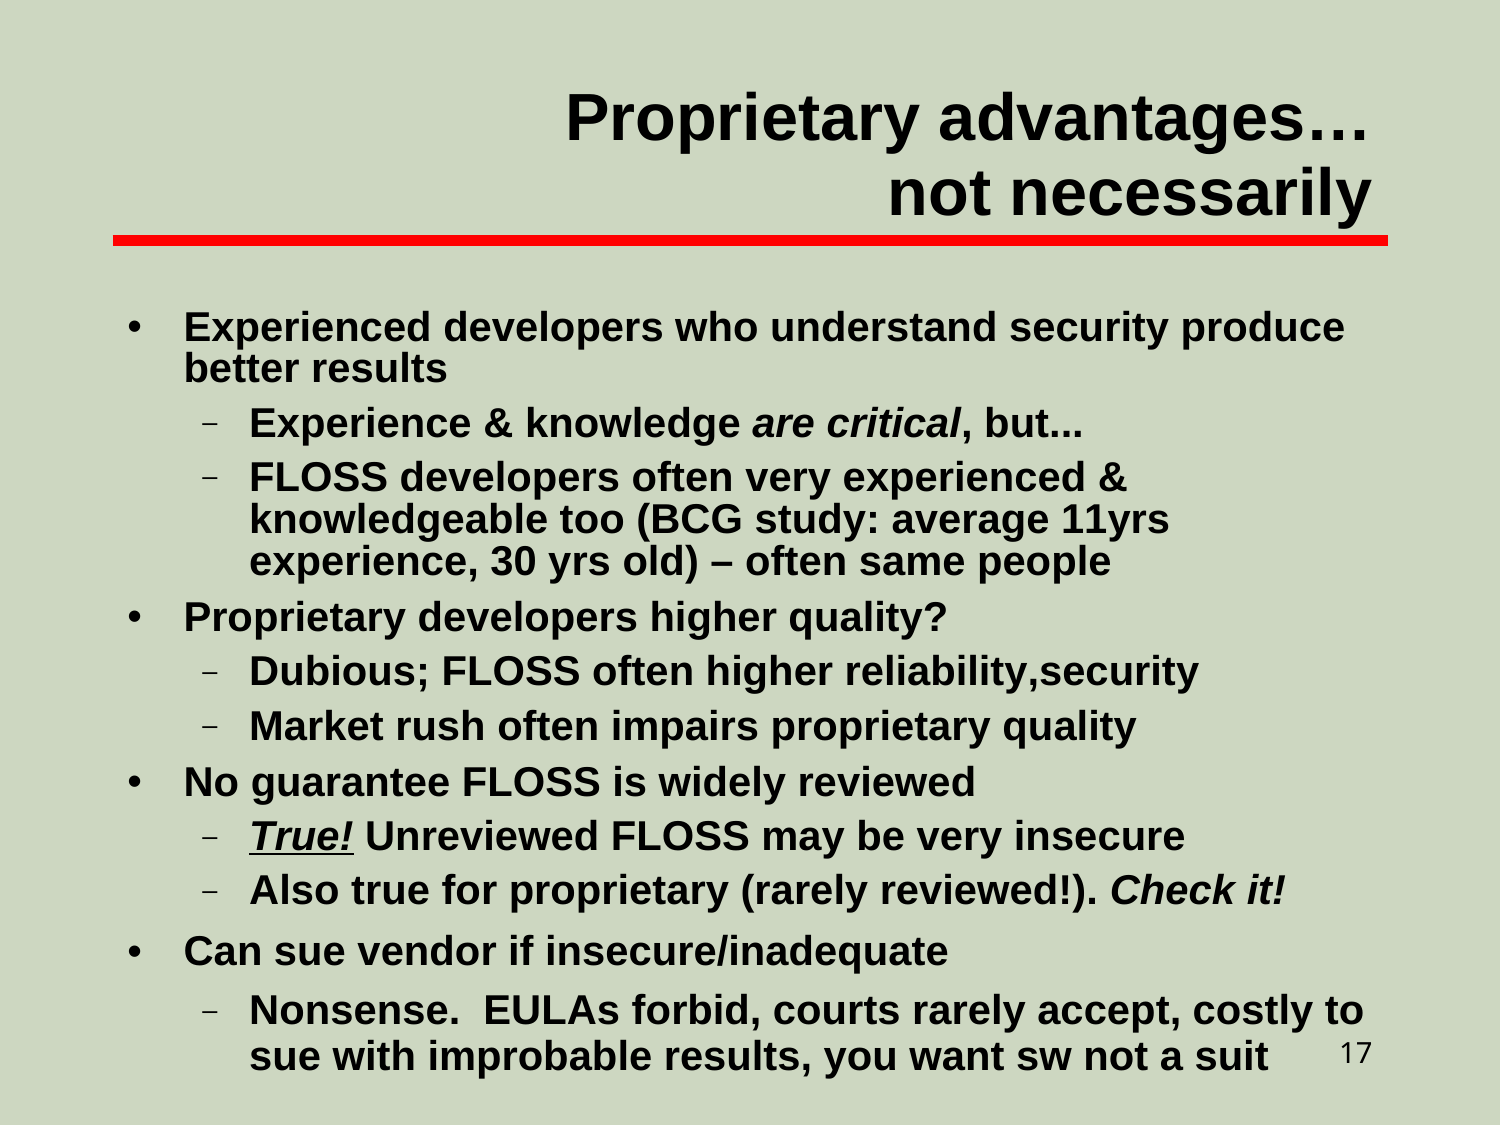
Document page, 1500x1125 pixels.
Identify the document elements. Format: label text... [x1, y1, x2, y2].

list Experienced developers who understand security produce better results Experience & knowledge are critical, but... FLOSS developers often very experienced & knowledgeable too (BCG study: average 11yrs experience, 30 yrs old) – often same people Proprietary developers higher quality? Dubious; FLOSS often higher reliability,security Market rush often impairs proprietary quality No guarantee FLOSS is widely reviewed True! Unreviewed FLOSS may be very insecure Also true for proprietary (rarely reviewed!). Check it! Can sue vendor if insecure/inadequate Nonsense. EULAs forbid, courts rarely accept, costly to sue with improbable results, you want sw not a suit [112, 299, 1388, 1106]
title Proprietary advantages… not necessarily [337, 72, 1388, 238]
